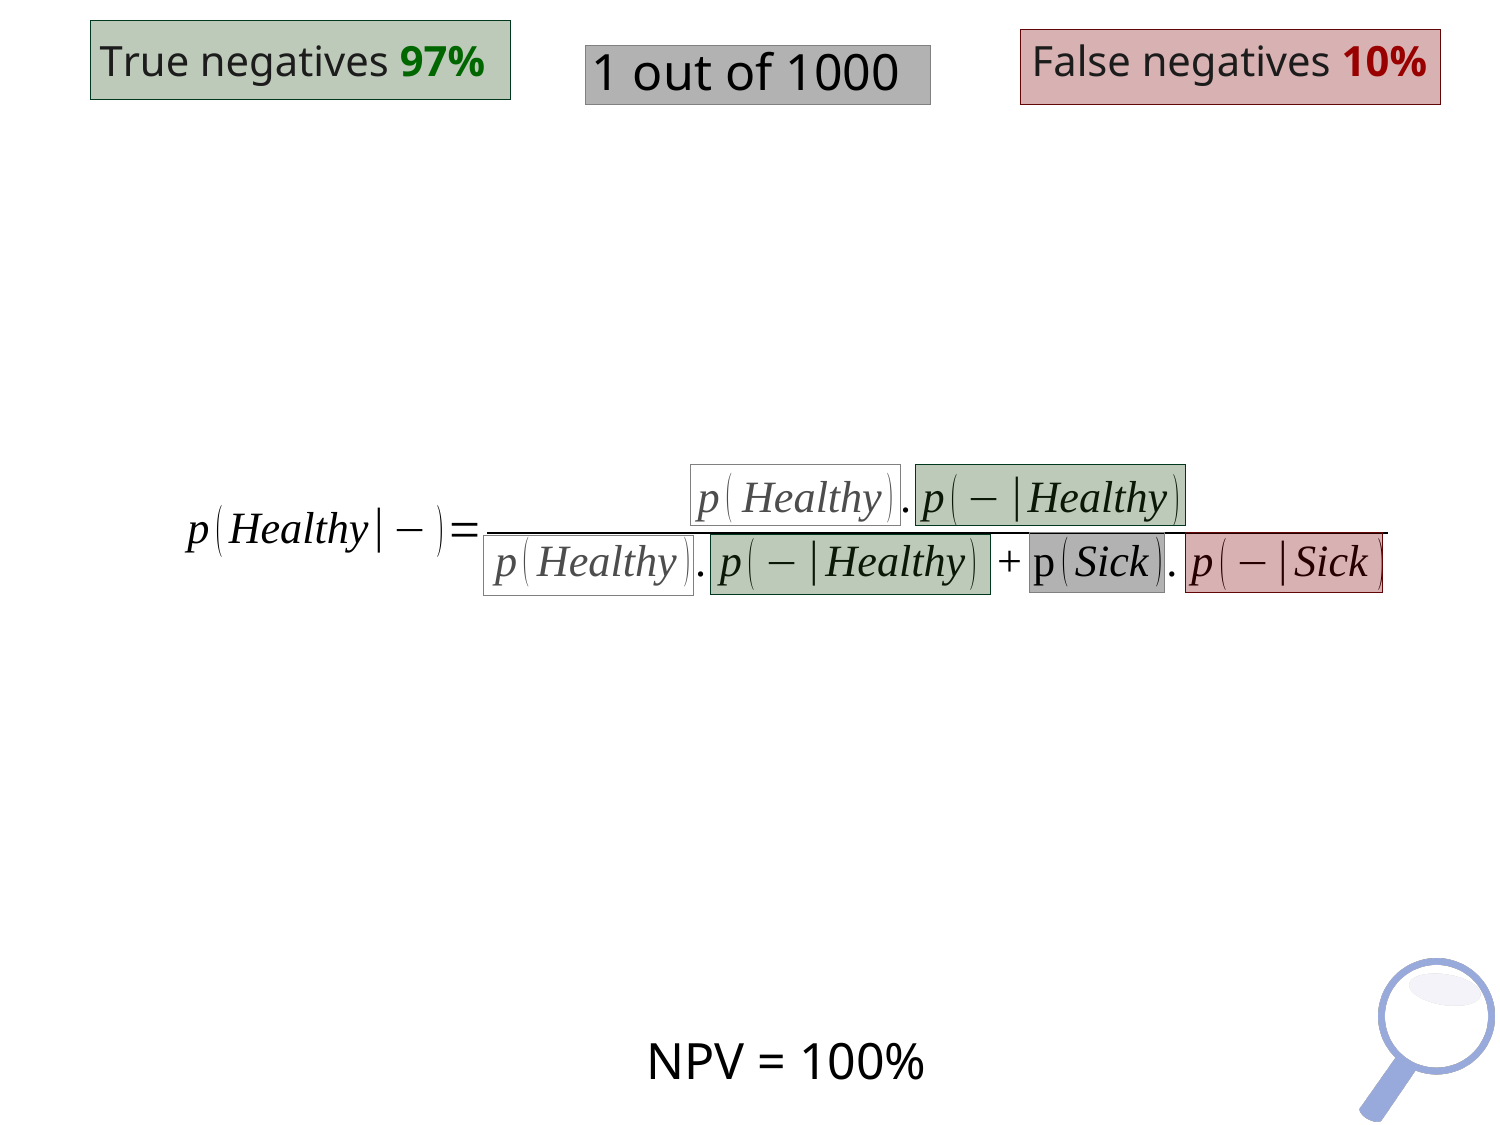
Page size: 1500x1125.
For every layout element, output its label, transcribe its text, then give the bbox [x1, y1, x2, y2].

text_box [1185, 532, 1383, 593]
picture [1359, 958, 1495, 1125]
text_box NPV = 100% [645, 999, 928, 1120]
text_box True negatives 97% [75, 20, 511, 100]
text_box [915, 464, 1186, 526]
text_box [483, 535, 694, 596]
text_box [690, 464, 901, 526]
text_box [710, 534, 991, 595]
text_box False negatives 10% [973, 23, 1486, 96]
chart [167, 470, 1400, 593]
text_box [1029, 532, 1165, 593]
text_box 1 out of 1000 [434, 19, 1058, 122]
text_box [1058, 96, 1441, 105]
